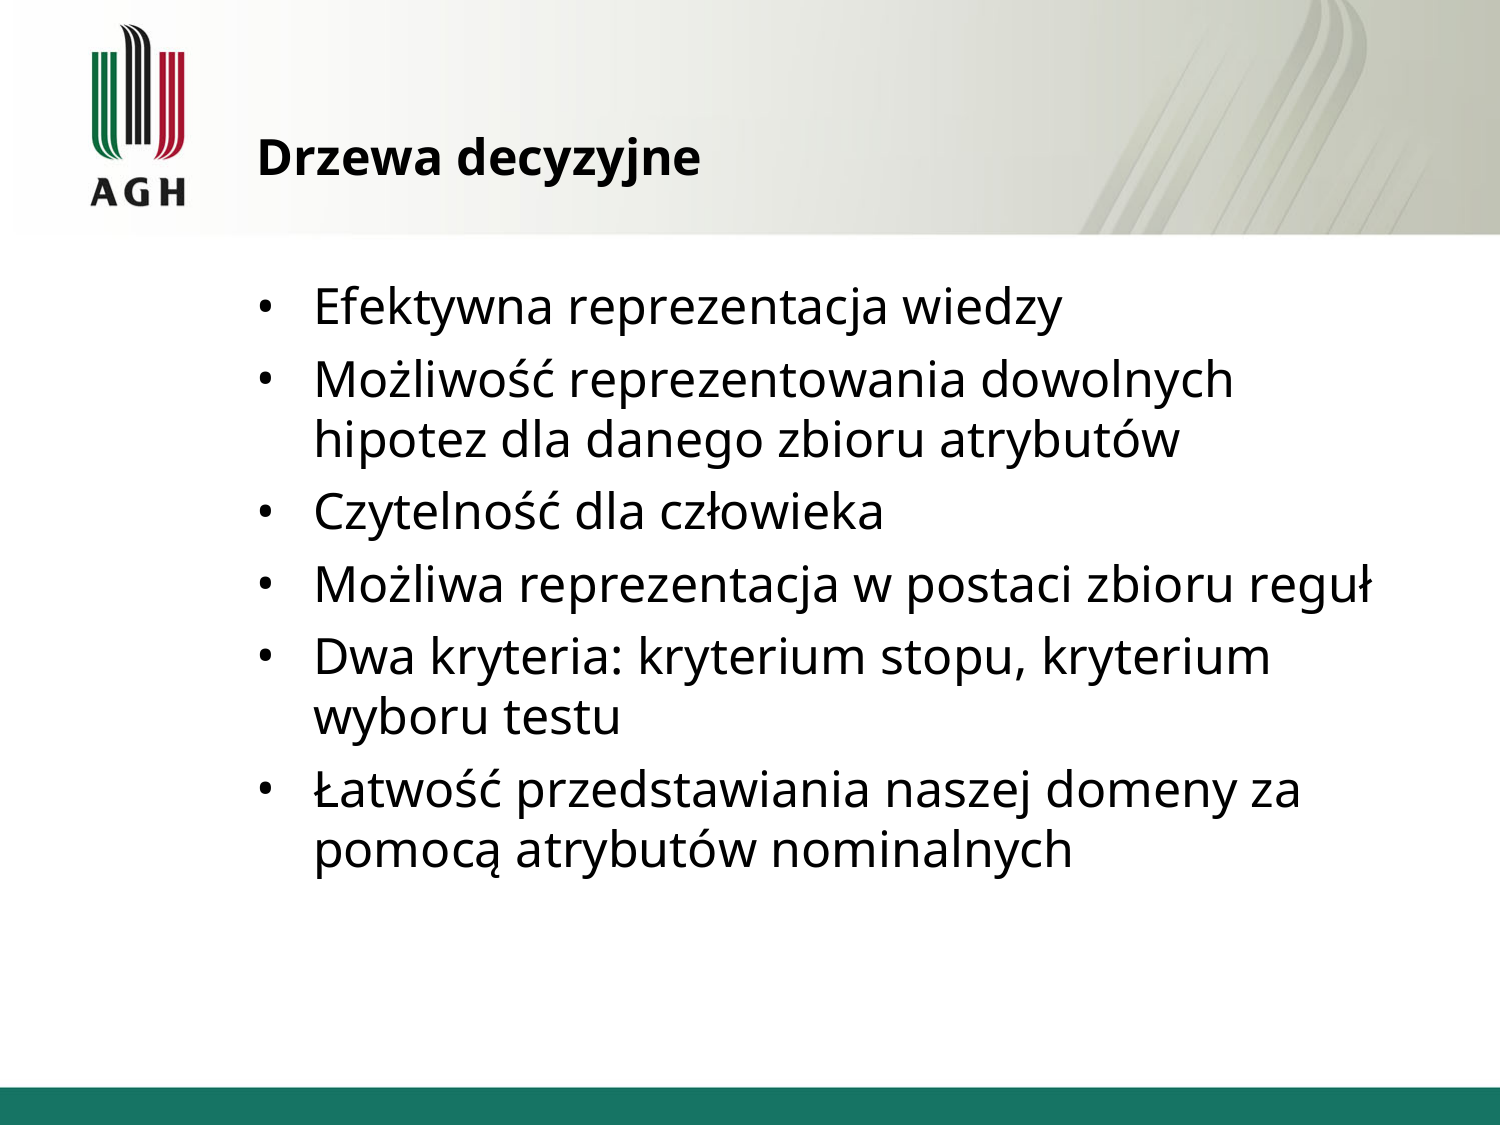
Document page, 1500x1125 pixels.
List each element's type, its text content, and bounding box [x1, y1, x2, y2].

picture [0, 0, 1500, 1125]
title Drzewa decyzyjne [242, 78, 1425, 233]
list Efektywna reprezentacja wiedzy Możliwość reprezentowania dowolnych hipotez dla danego zbioru atrybutów Czytelność dla człowieka Możliwa reprezentacja w postaci zbioru reguł Dwa kryteria: kryterium stopu, kryterium wyboru testu Łatwość przedstawiania naszej domeny za pomocą atrybutów nominalnych [242, 267, 1425, 1005]
